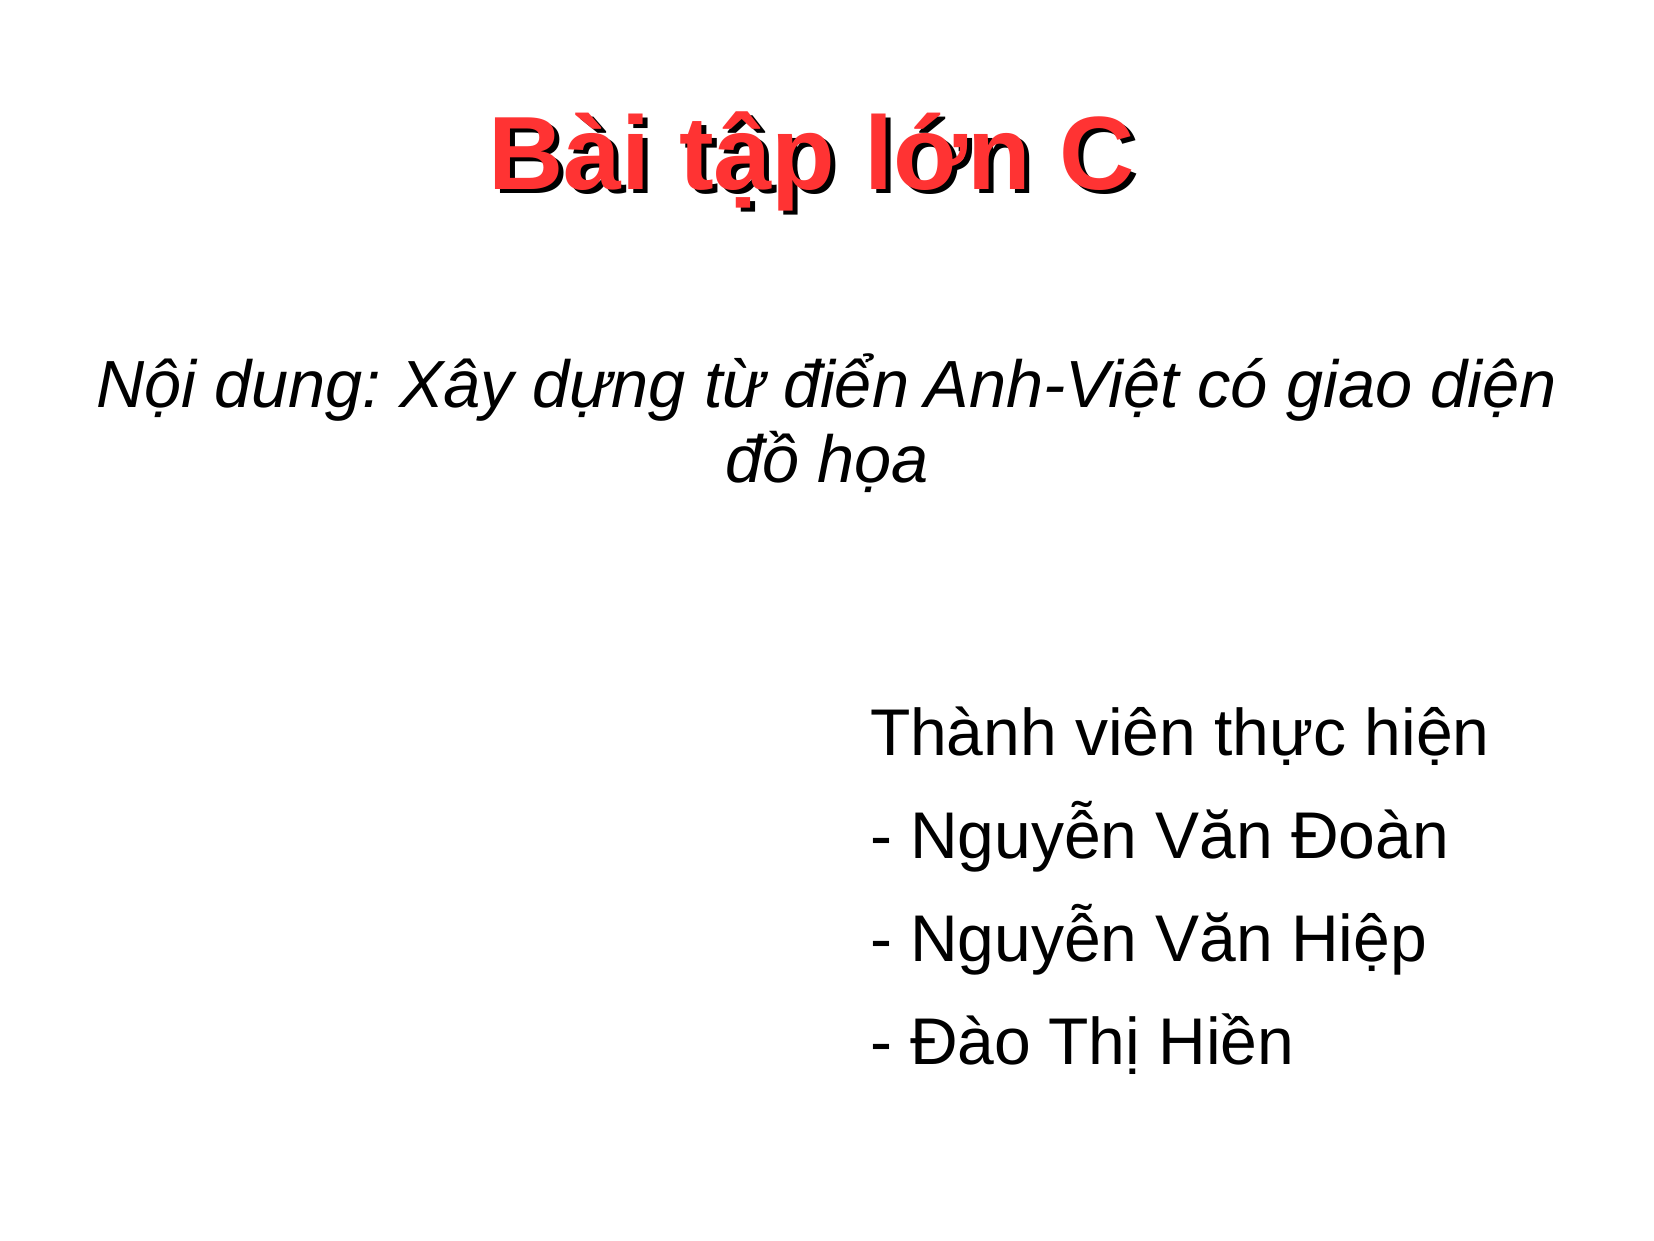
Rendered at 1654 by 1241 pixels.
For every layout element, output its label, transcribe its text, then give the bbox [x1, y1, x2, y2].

list Thành viên thực hiện - Nguyễn Văn Đoàn - Nguyễn Văn Hiệp - Đào Thị Hiền [870, 695, 1613, 1081]
title Bài tập lớn C [82, 49, 1571, 257]
list Nội dung: Xây dựng từ điển Anh-Việt có giao diện đồ họa [82, 346, 1571, 691]
